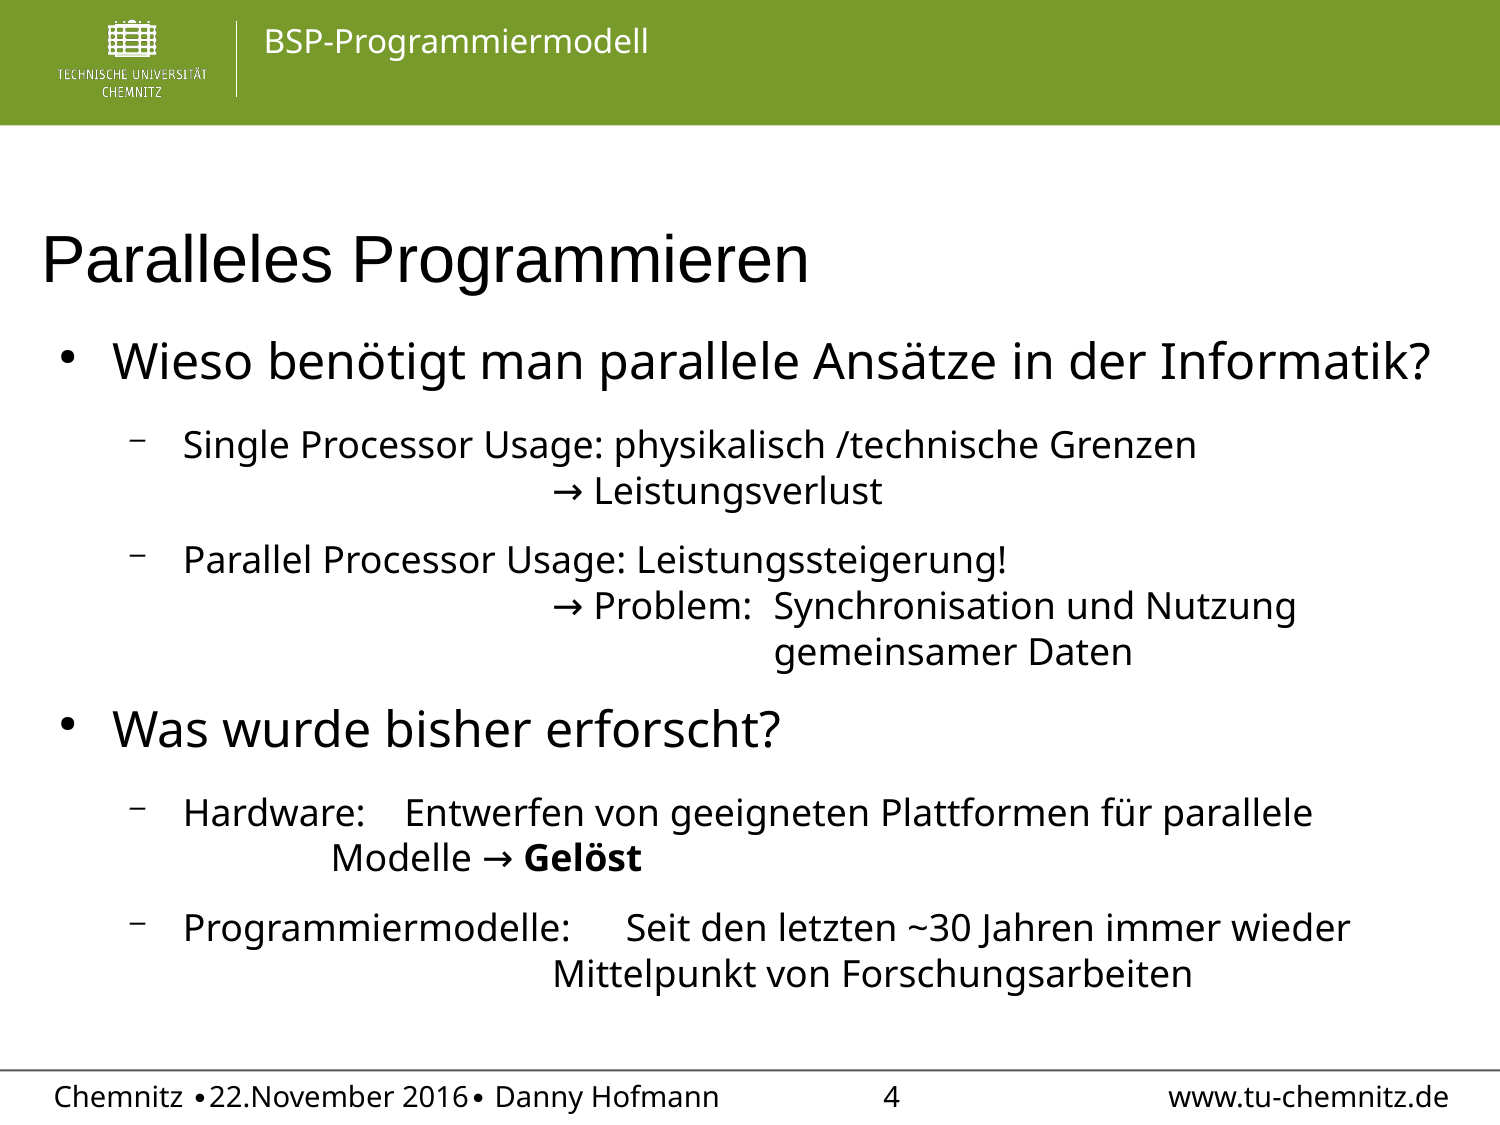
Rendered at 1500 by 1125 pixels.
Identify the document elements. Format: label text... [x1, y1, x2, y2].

picture [25, 0, 239, 130]
title Paralleles Programmieren [41, 162, 1459, 330]
list Wieso benötigt man parallele Ansätze in der Informatik? Single Processor Usage: physikalisch /technische Grenzen → Leistungsverlust Parallel Processor Usage: Leistungssteigerung! → Problem: Synchronisation und Nutzung gemeinsamer Daten Was wurde bisher erforscht? Hardware: Entwerfen von geeigneten Plattformen für parallele Modelle → Gelöst Programmiermodelle: Seit den letzten ~30 Jahren immer wieder Mittelpunkt von Forschungsarbeiten [41, 330, 1459, 1032]
